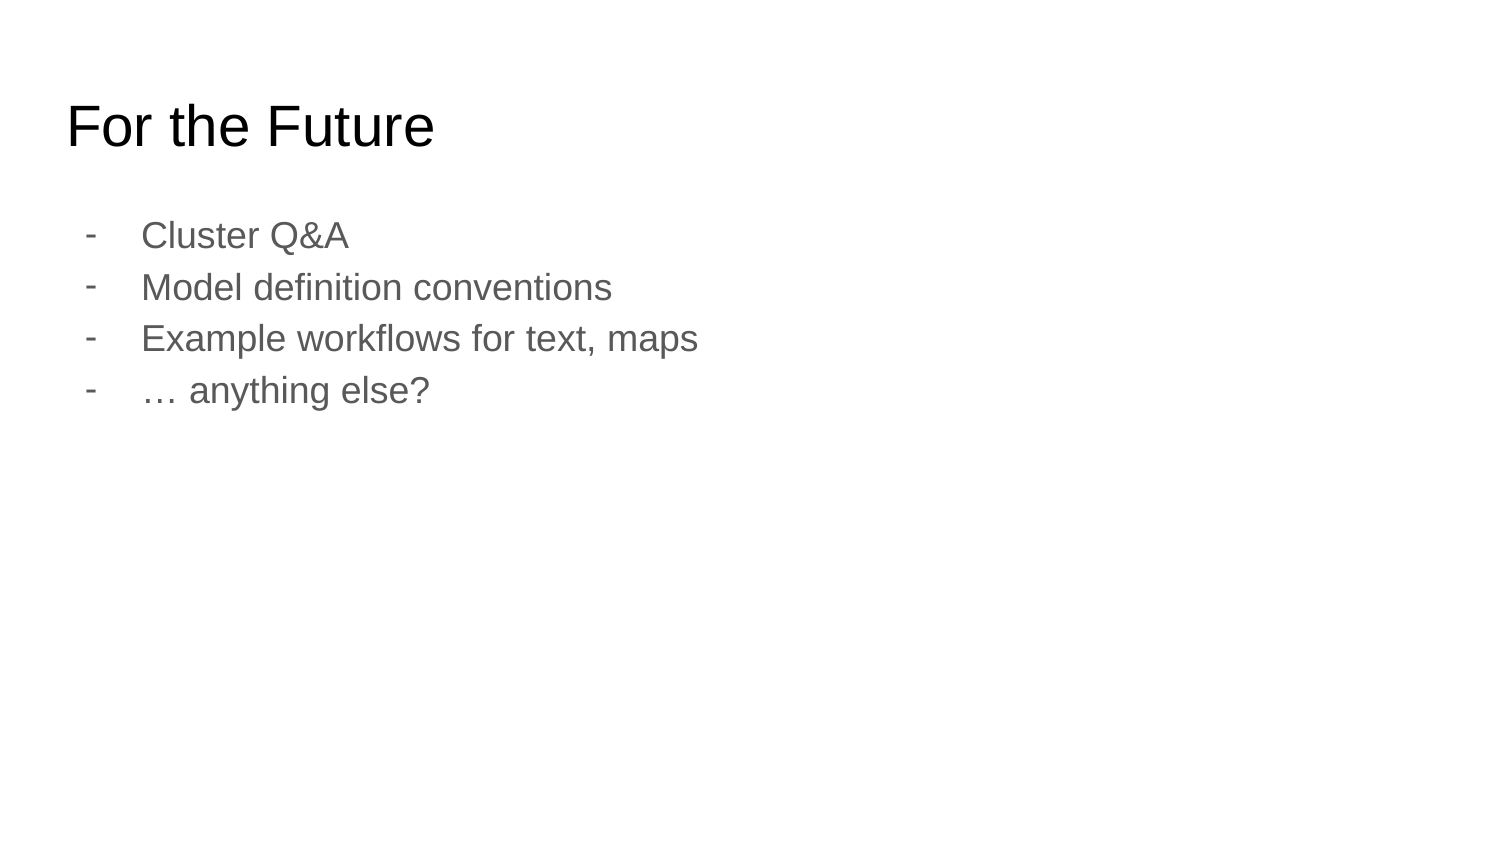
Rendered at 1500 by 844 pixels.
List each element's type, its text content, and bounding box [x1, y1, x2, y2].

list Cluster Q&A Model definition conventions Example workflows for text, maps … anything else? [51, 189, 1449, 750]
title For the Future [51, 72, 1449, 167]
